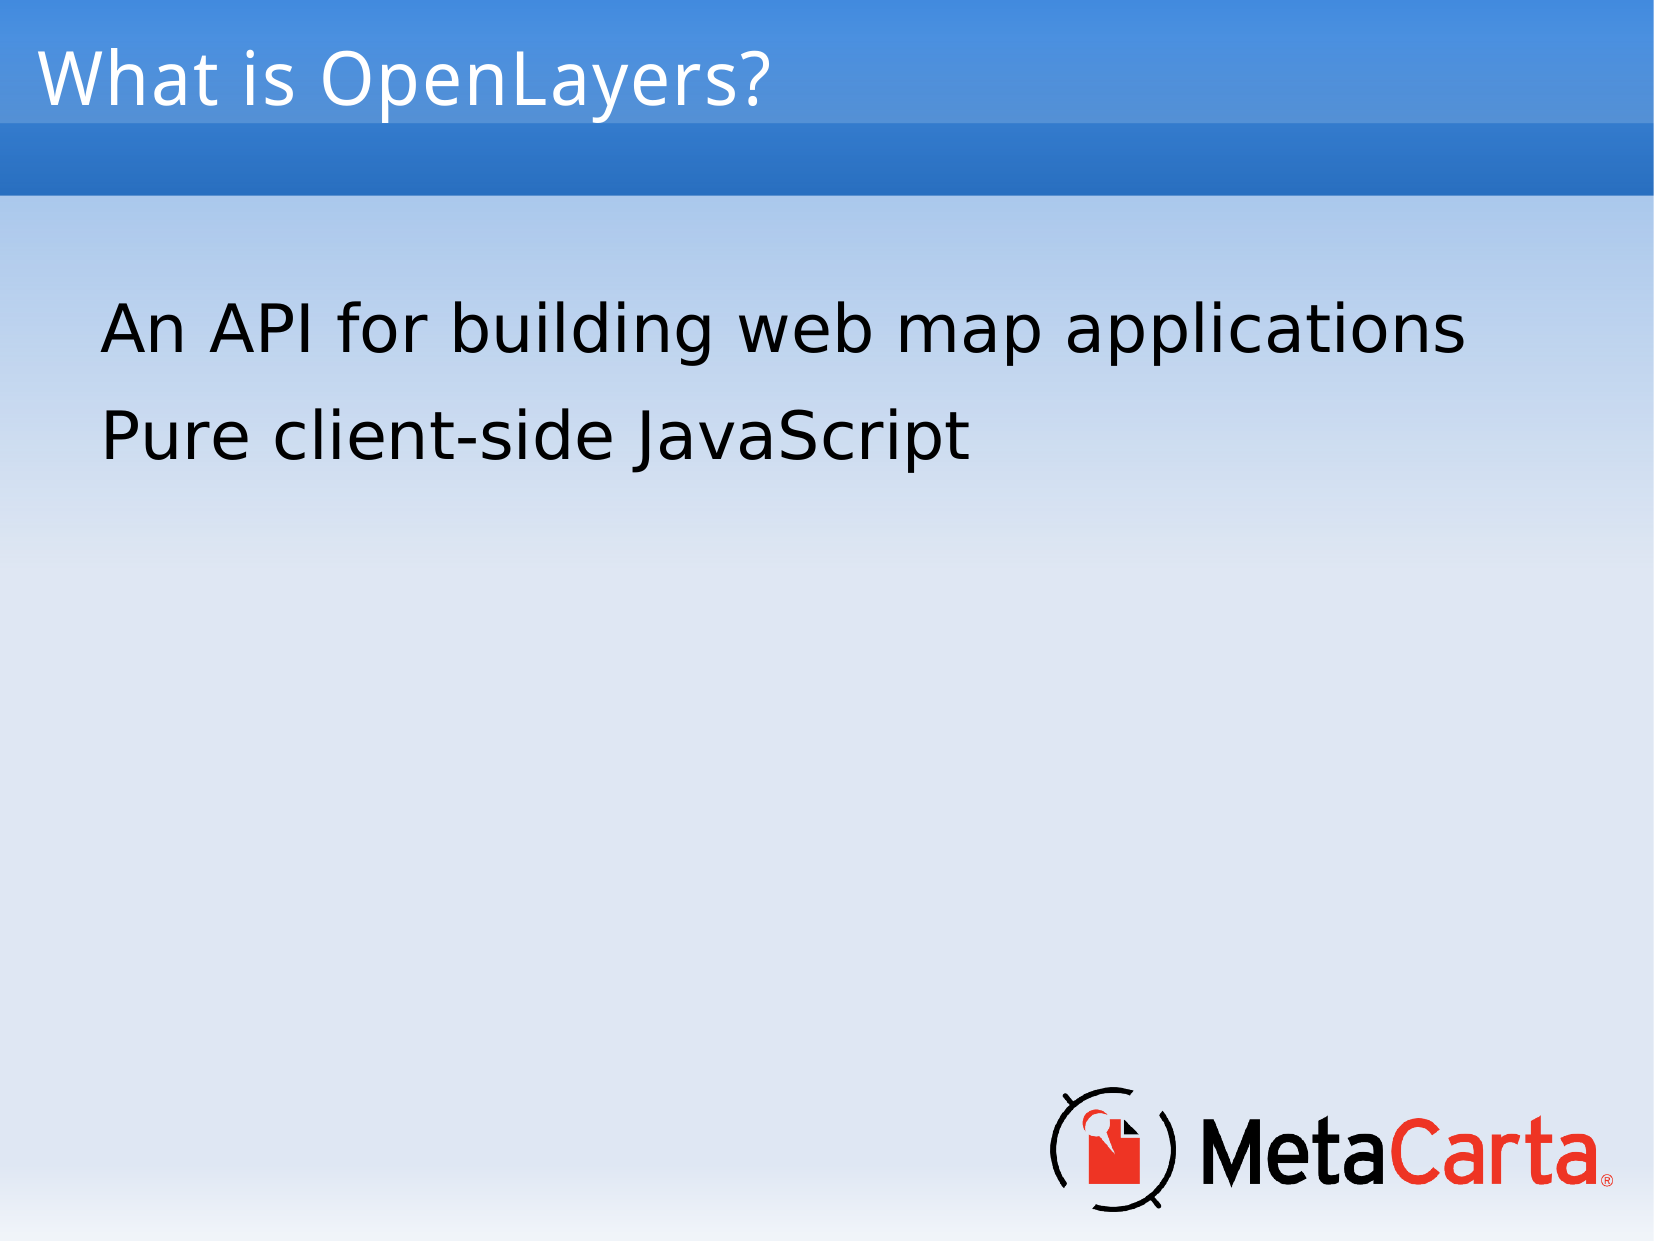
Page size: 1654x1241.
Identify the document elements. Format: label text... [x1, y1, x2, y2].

picture [0, 0, 1654, 1241]
list An API for building web map applications Pure client-side JavaScript [82, 290, 1571, 1109]
title What is OpenLayers? [37, 2, 1463, 151]
